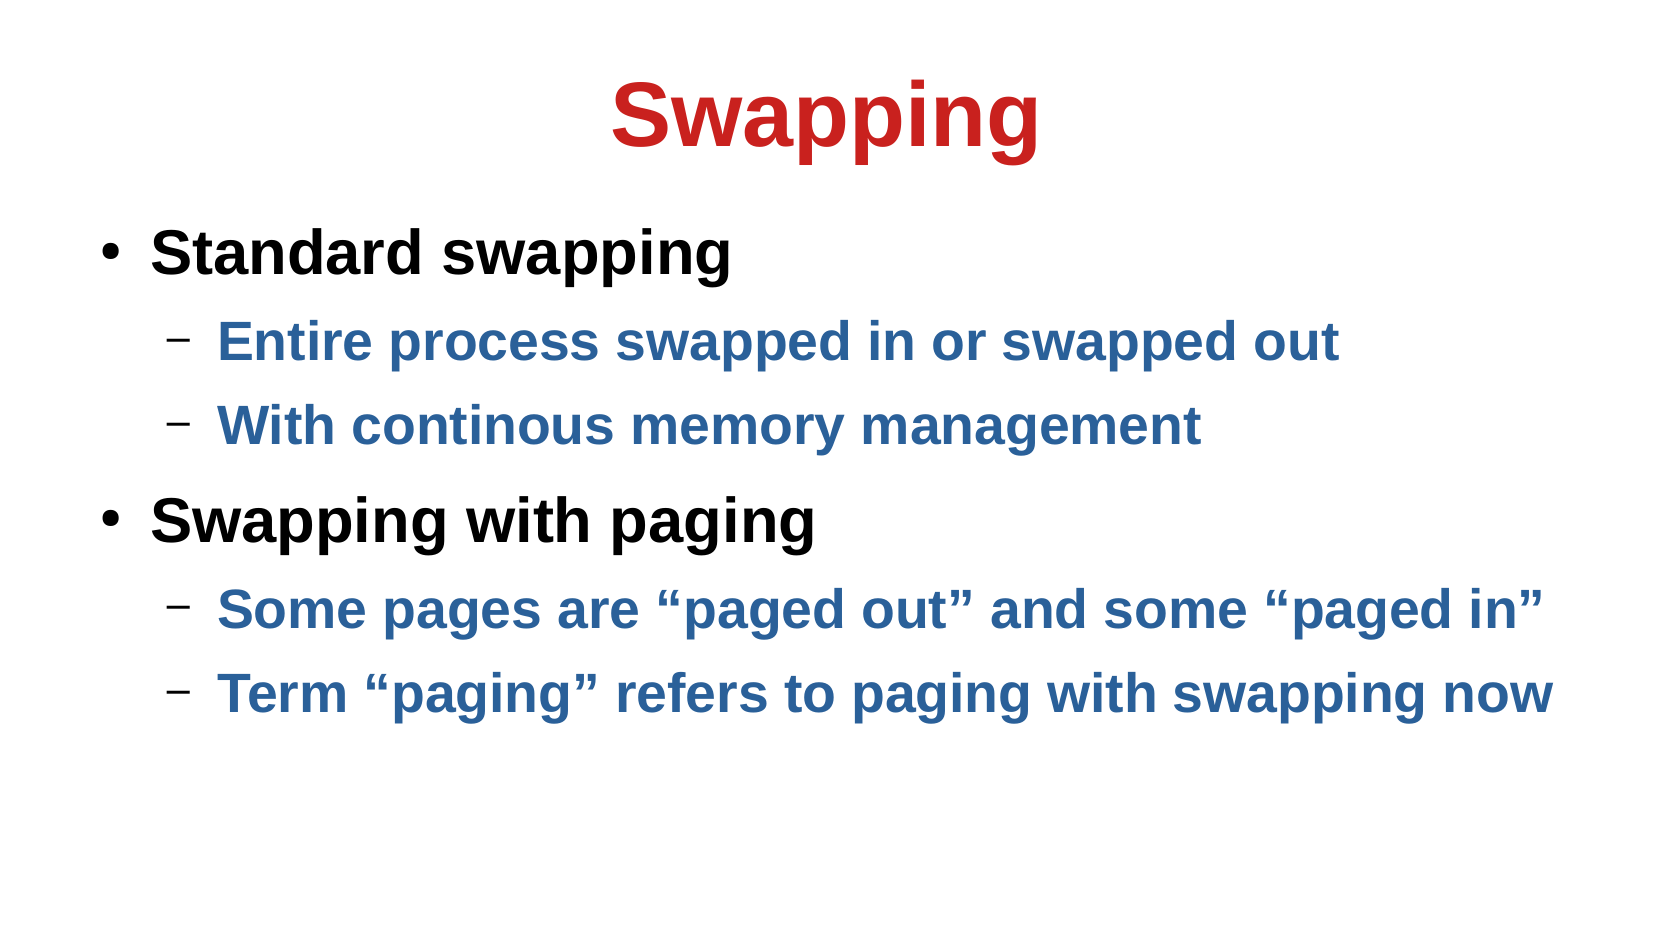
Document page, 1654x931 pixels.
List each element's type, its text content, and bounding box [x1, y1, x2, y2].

title Swapping [82, 37, 1571, 193]
list Standard swapping Entire process swapped in or swapped out With continous memory management Swapping with paging Some pages are “paged out” and some “paged in” Term “paging” refers to paging with swapping now [82, 217, 1571, 758]
